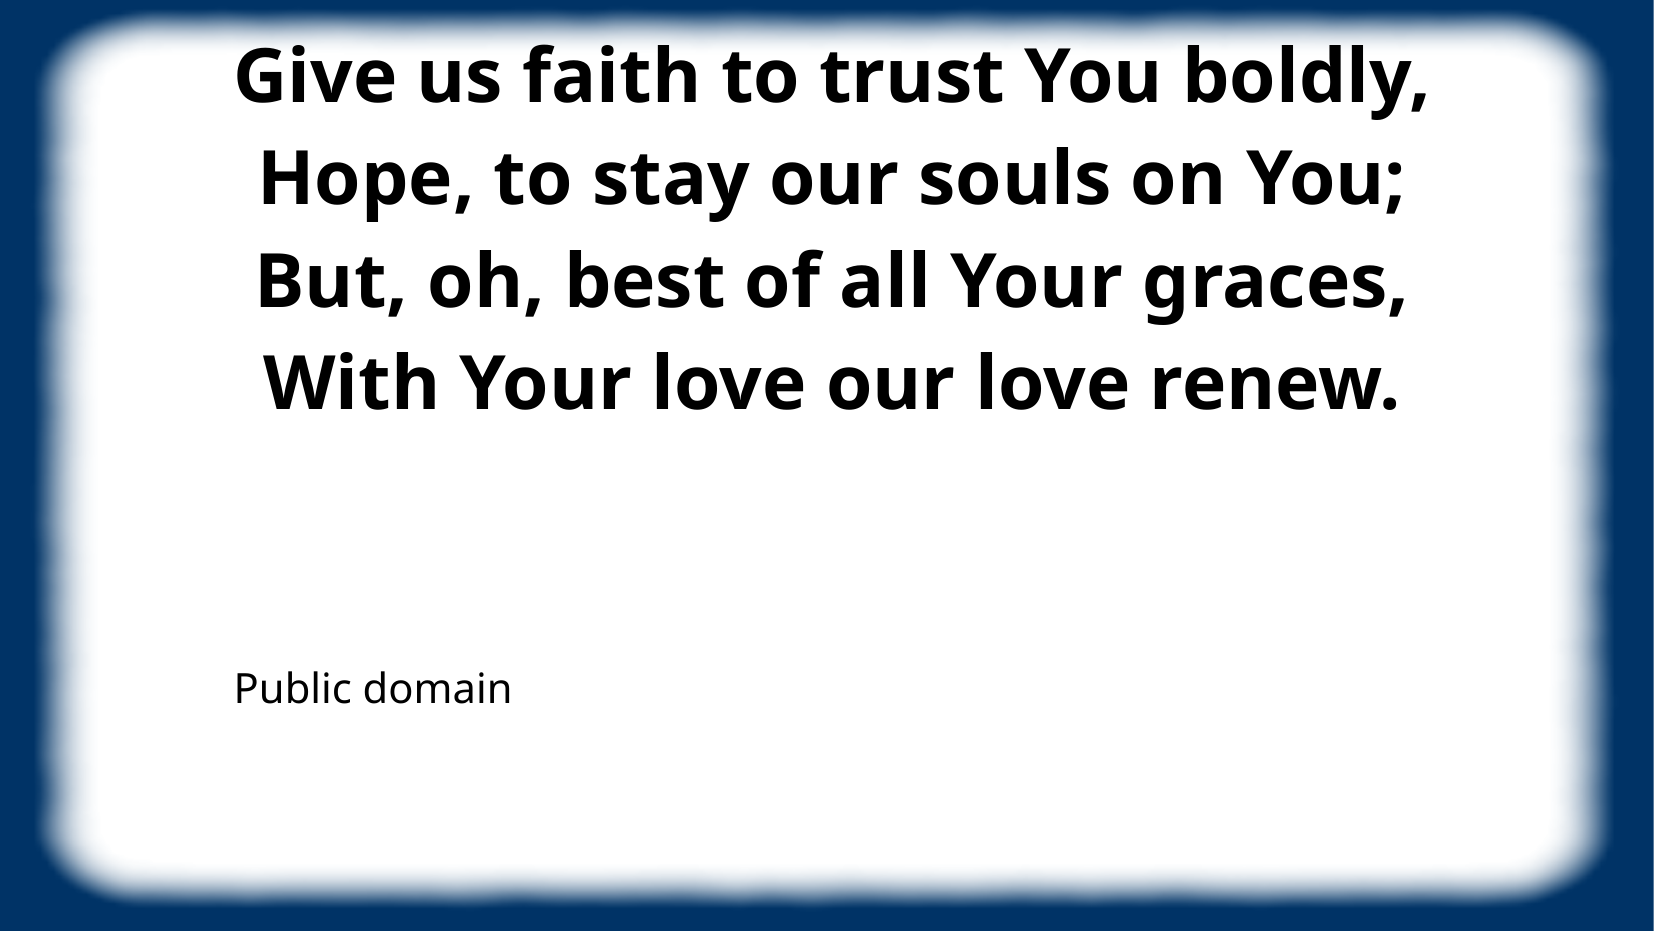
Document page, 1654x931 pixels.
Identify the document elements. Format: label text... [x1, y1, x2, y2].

text_box Give us faith to trust You boldly, Hope, to stay our souls on You; But, oh, best of all Your graces, With Your love our love renew. Public domain [90, 15, 1576, 782]
picture [0, 0, 1654, 931]
